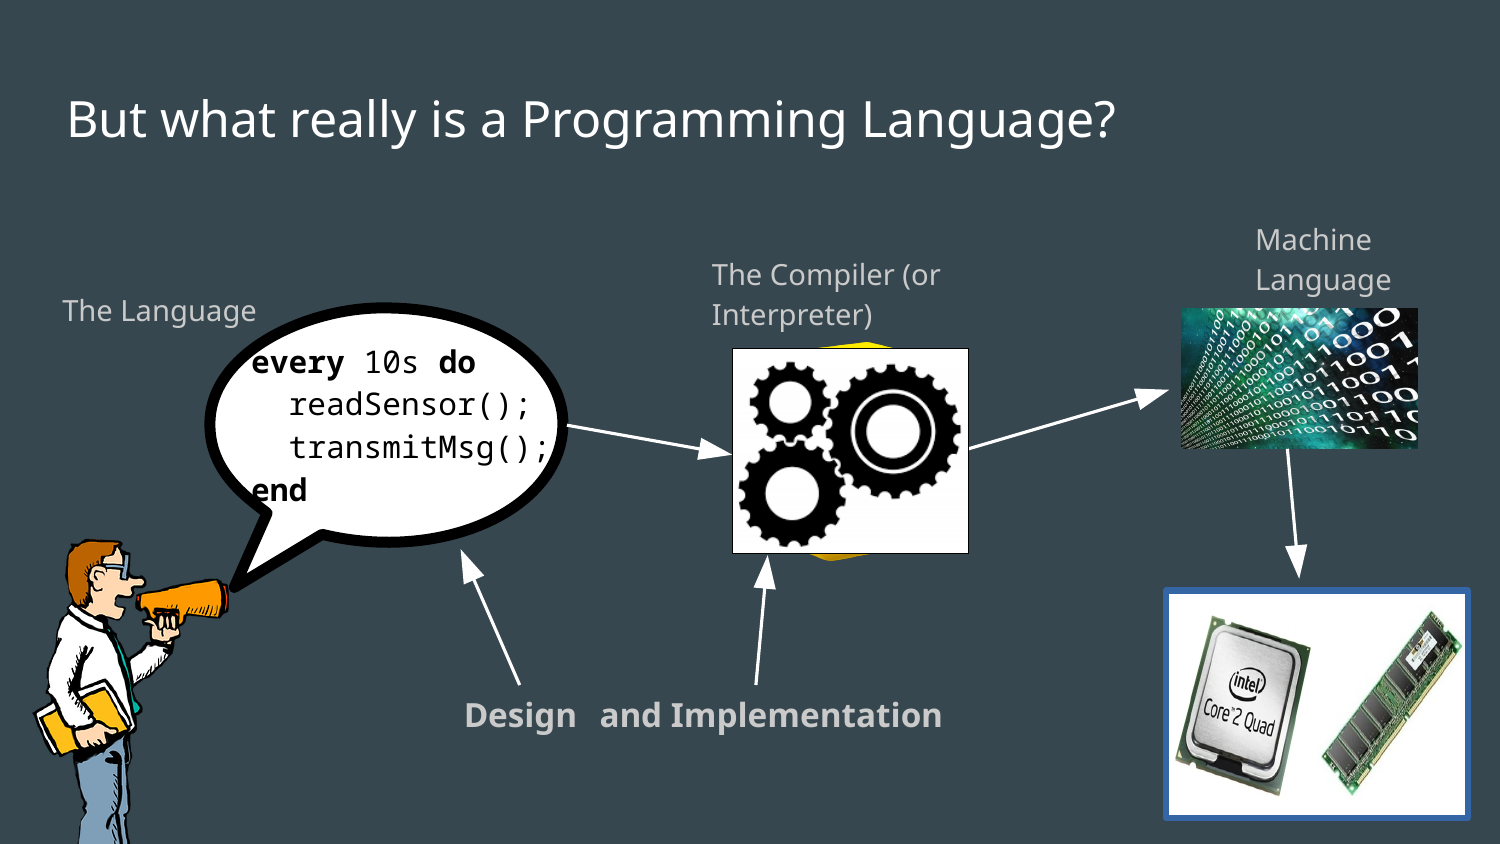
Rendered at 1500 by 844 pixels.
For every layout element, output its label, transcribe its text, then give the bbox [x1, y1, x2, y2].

list Design [448, 673, 584, 756]
list Machine Language [1240, 200, 1430, 284]
title But what really is a Programming Language? [51, 72, 1449, 167]
picture [0, 355, 591, 844]
list The Compiler (or Interpreter) [696, 236, 957, 319]
picture [732, 342, 969, 561]
picture [1181, 308, 1418, 449]
text_box every 10s do readSensor(); transmitMsg(); end [236, 348, 579, 502]
list and Implementation [584, 673, 1040, 756]
list The Language [47, 271, 296, 355]
picture [296, 280, 591, 427]
picture [1169, 593, 1465, 815]
